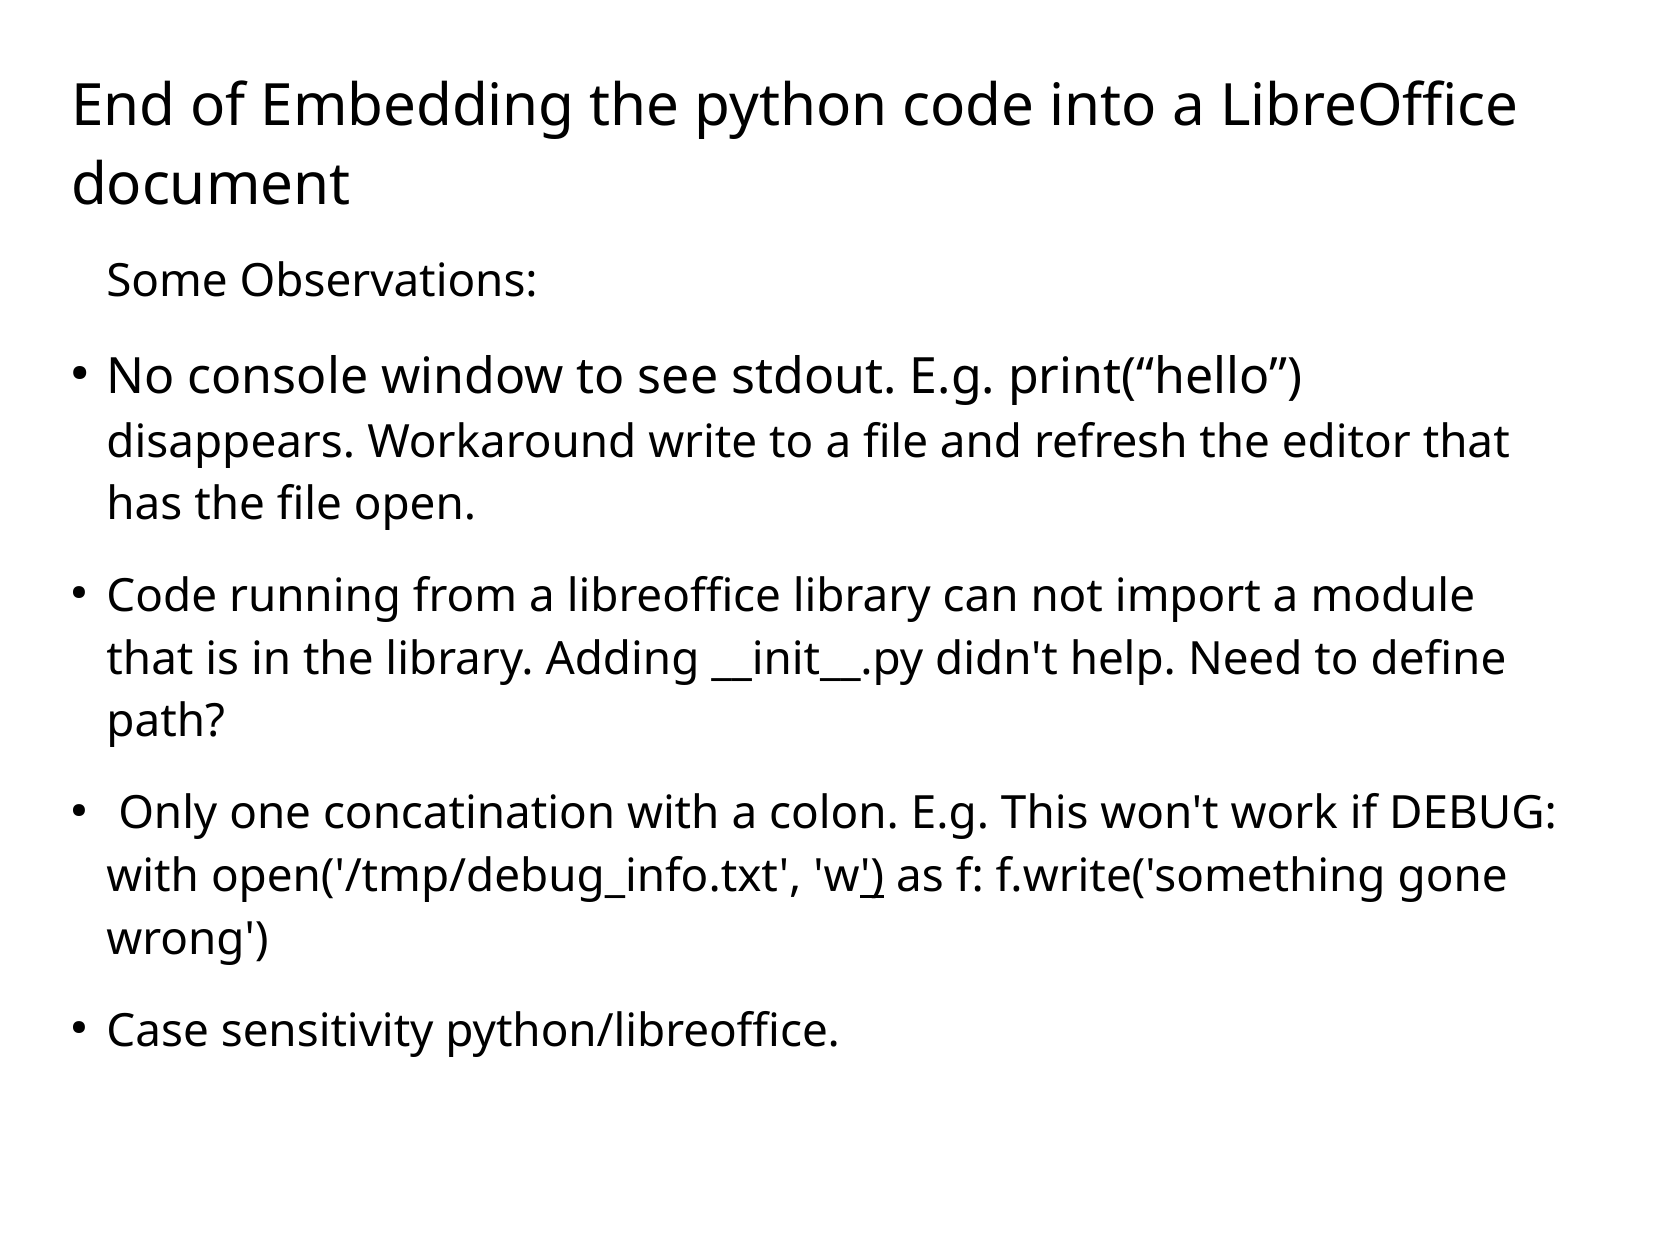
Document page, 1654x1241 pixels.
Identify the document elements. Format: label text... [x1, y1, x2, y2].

title End of Embedding the python code into a LibreOffice document [70, 77, 1560, 207]
text_box Some Observations: No console window to see stdout. E.g. print(“hello”) disappears. Workaround write to a file and refresh the editor that has the file open. Code running from a libreoffice library can not import a module that is in the library. Adding __init__.py didn't help. Need to define path? Only one concatination with a colon. E.g. This won't work if DEBUG: with open('/tmp/debug_info.txt', 'w') as f: f.write('something gone wrong') Case sensitivity python/libreoffice. [70, 294, 1560, 1168]
